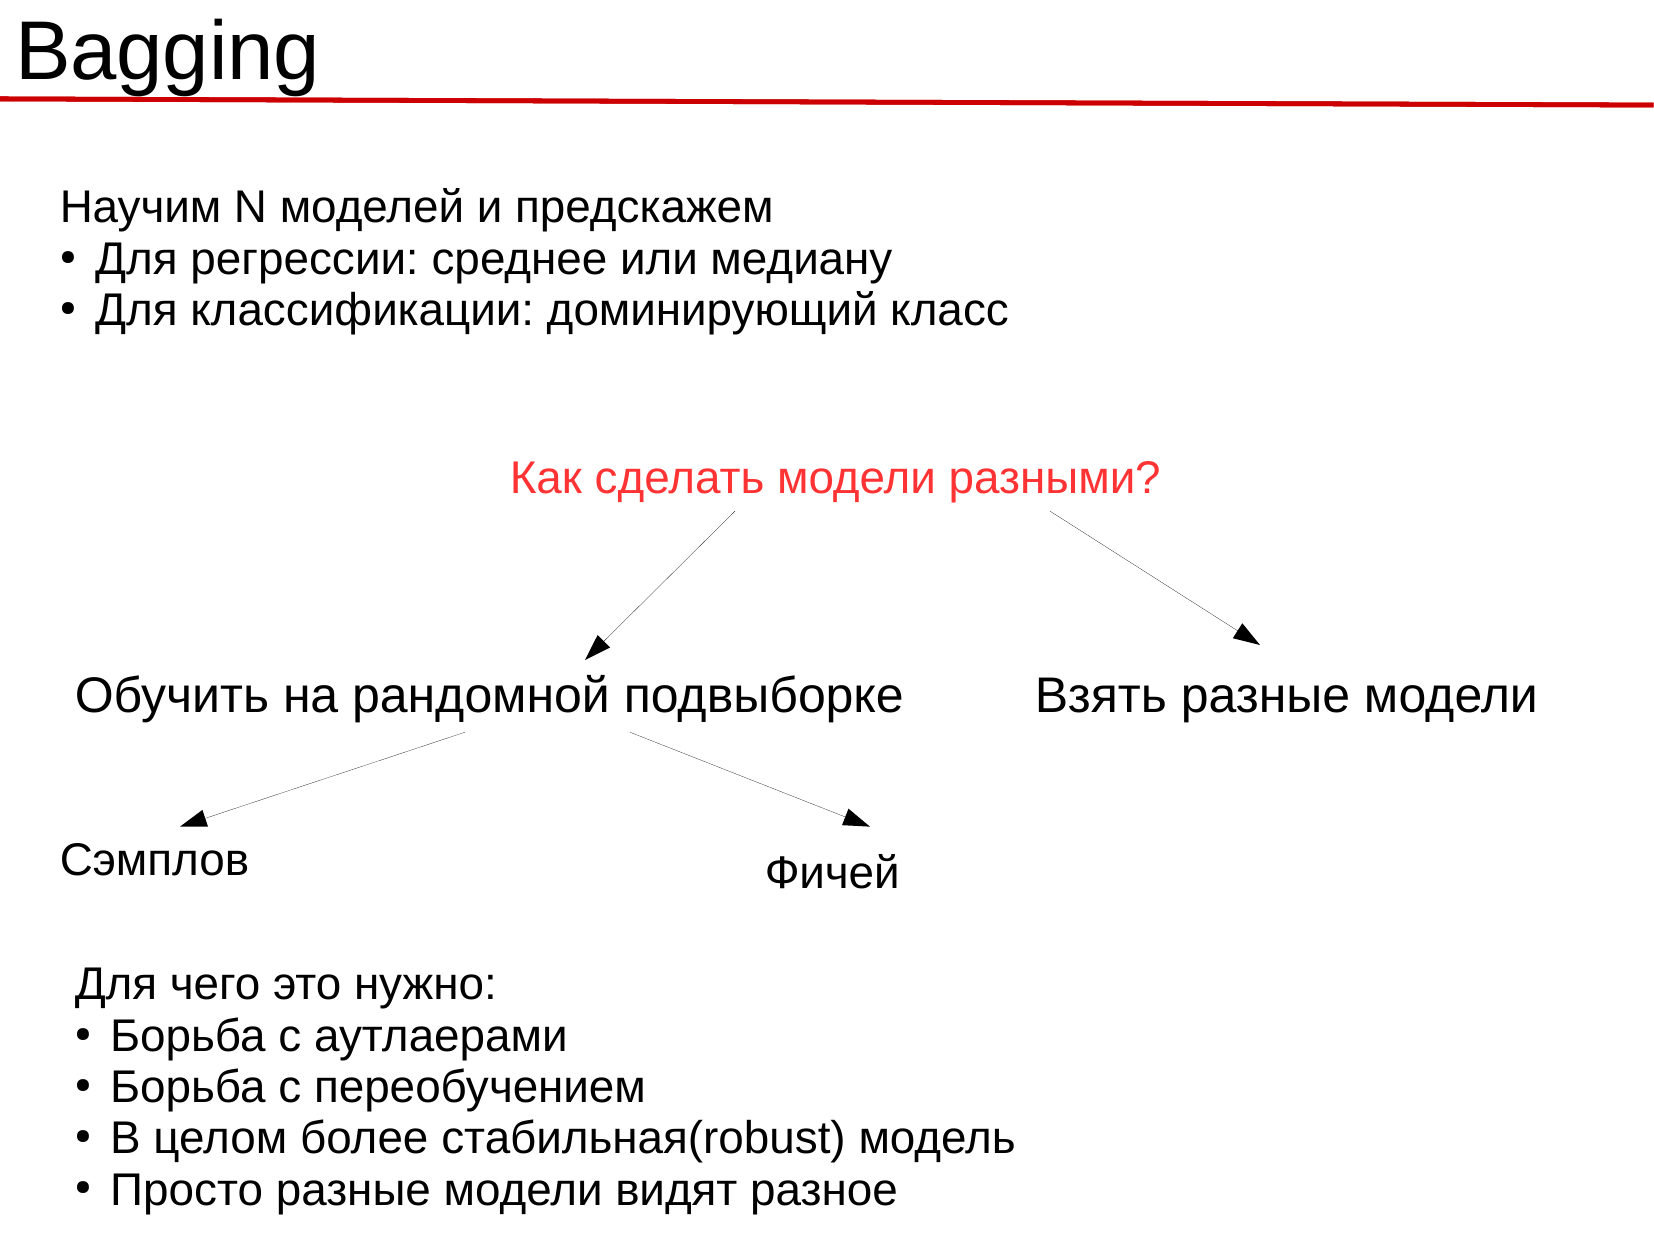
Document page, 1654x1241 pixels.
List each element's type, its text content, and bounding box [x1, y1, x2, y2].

text_box Для чего это нужно: Борьба с аутлаерами Борьба с переобучением В целом более стабильная(robust) модель Просто разные модели видят разное [60, 951, 1111, 1241]
text_box Обучить на рандомной подвыборке [60, 660, 946, 731]
text_box Как сделать модели разными? [495, 445, 1654, 512]
text_box Сэмплов [45, 826, 436, 893]
text_box Взять разные модели [1020, 660, 1654, 731]
text_box Фичей [750, 840, 1141, 907]
text_box Научим N моделей и предскажем Для регрессии: среднее или медиану Для классификации: доминирующий класс [45, 173, 1621, 446]
title Bagging [15, 3, 1504, 97]
